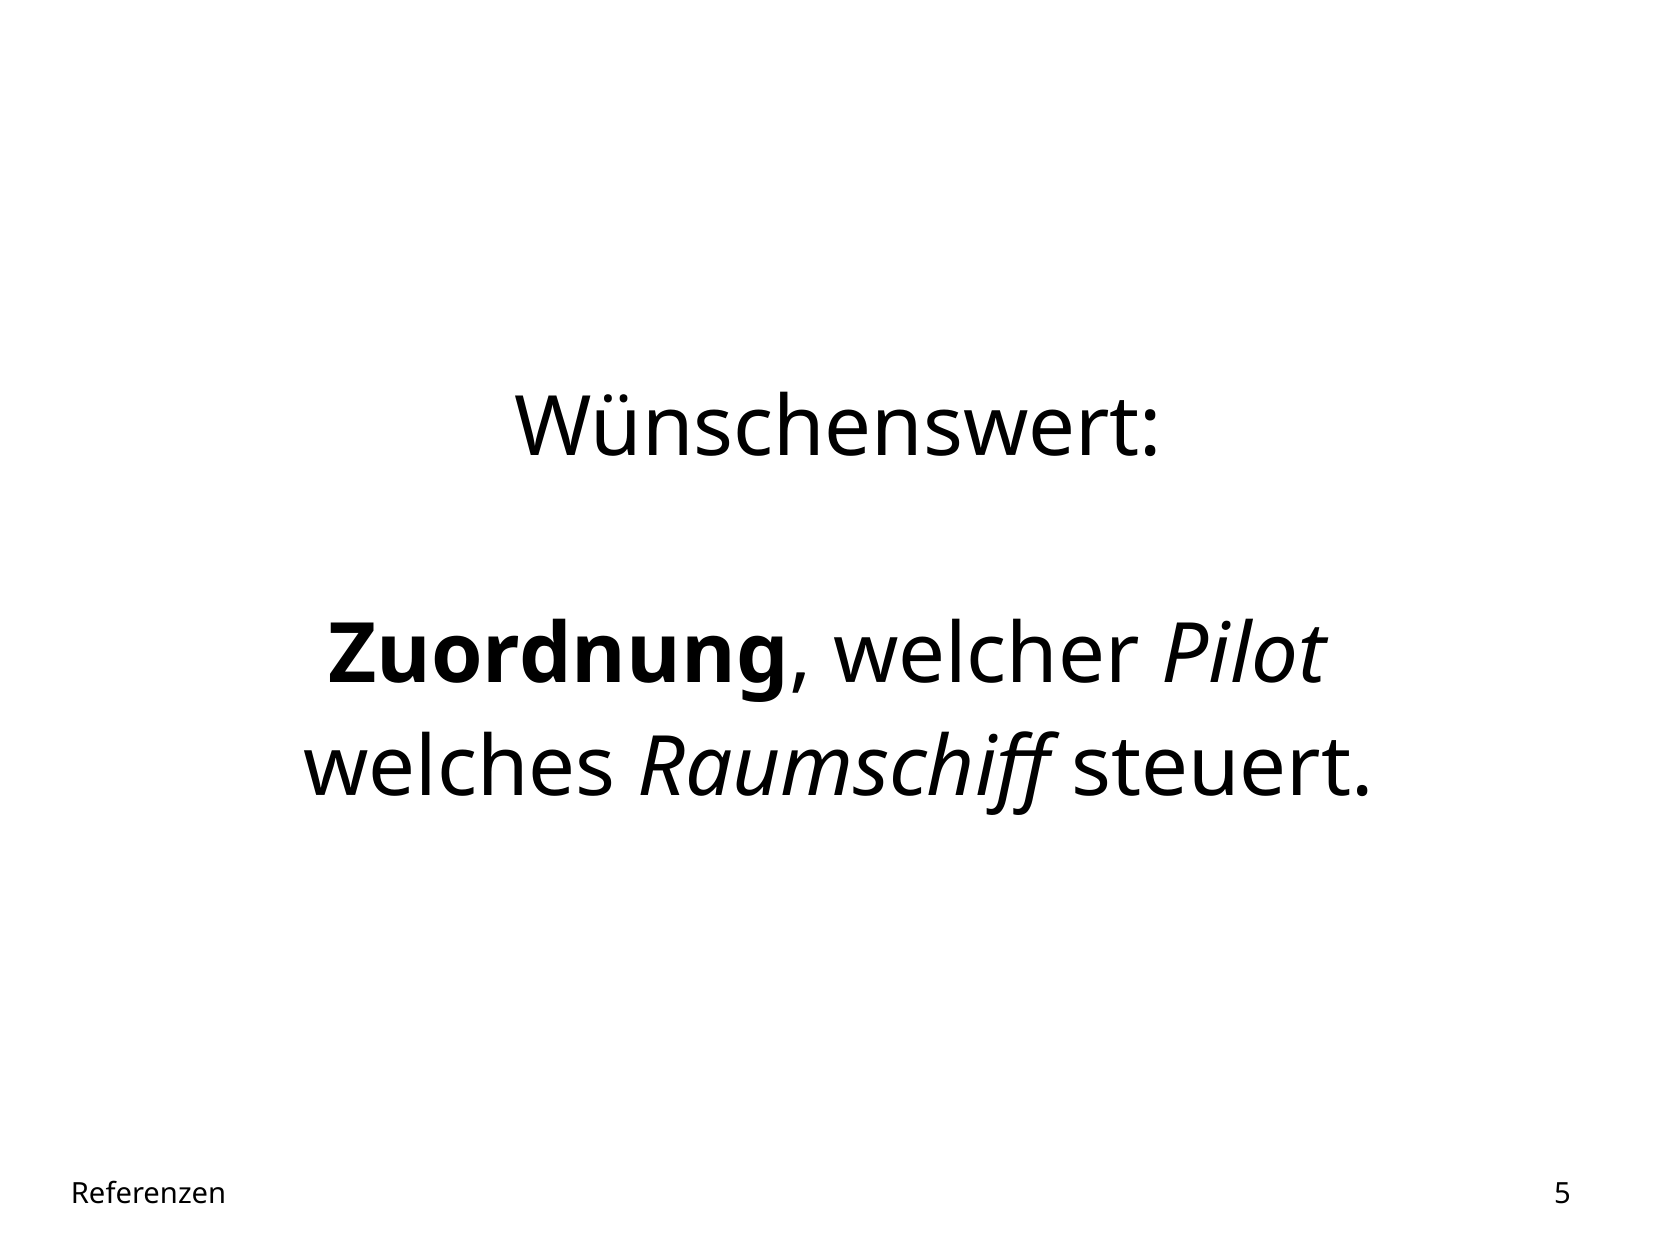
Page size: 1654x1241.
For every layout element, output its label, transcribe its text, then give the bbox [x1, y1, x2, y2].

list Wünschenswert: Zuordnung, welcher Pilot welches Raumschiff steuert. [47, 366, 1630, 1146]
